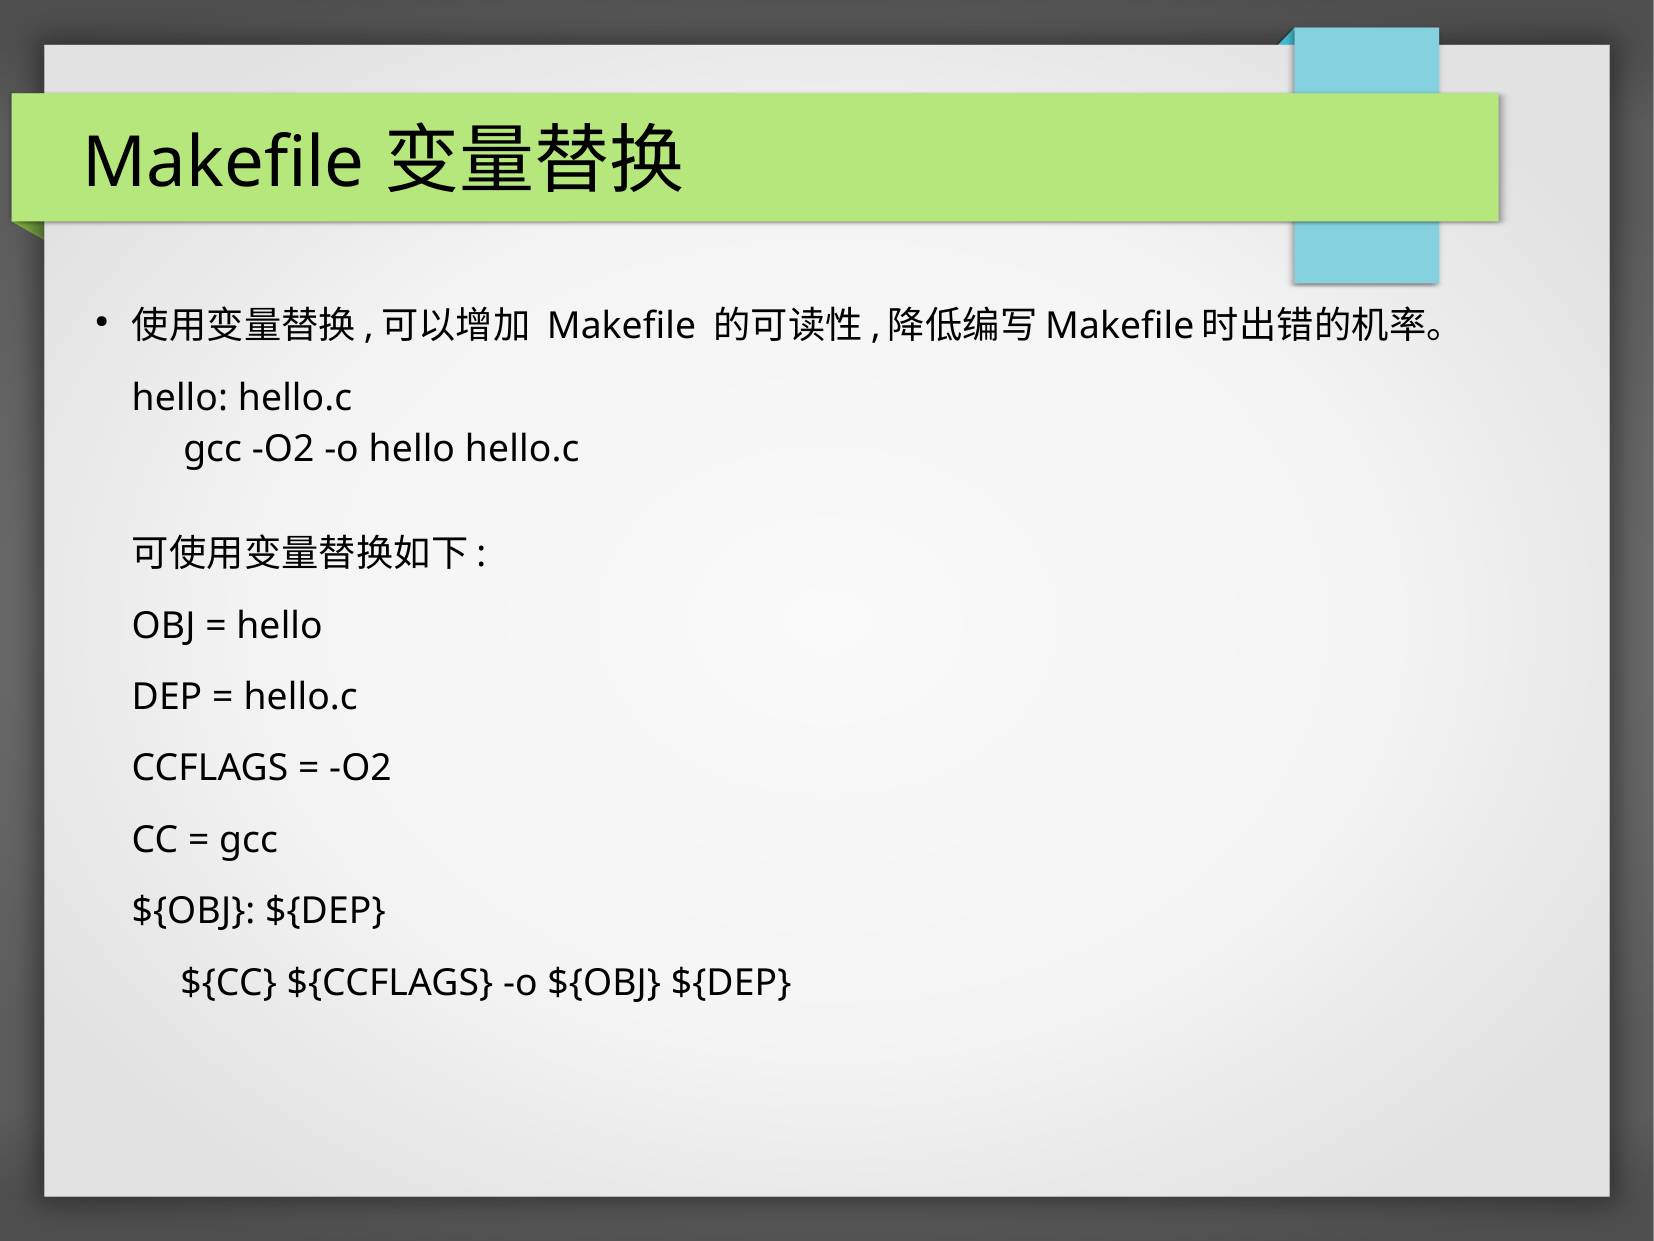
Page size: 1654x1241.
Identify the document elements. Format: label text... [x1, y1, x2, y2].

title Makefile变量替换 [82, 94, 1264, 213]
list 使用变量替换,可以增加 Makefile 的可读性,降低编写Makefile时出错的机率。 hello: hello.c gcc -O2 -o hello hello.c 可使用变量替换如下: OBJ = hello DEP = hello.c CCFLAGS = -O2 CC = gcc ${OBJ}: ${DEP} ${CC} ${CCFLAGS} -o ${OBJ} ${DEP} [82, 295, 1571, 1015]
picture [0, 0, 1654, 1241]
